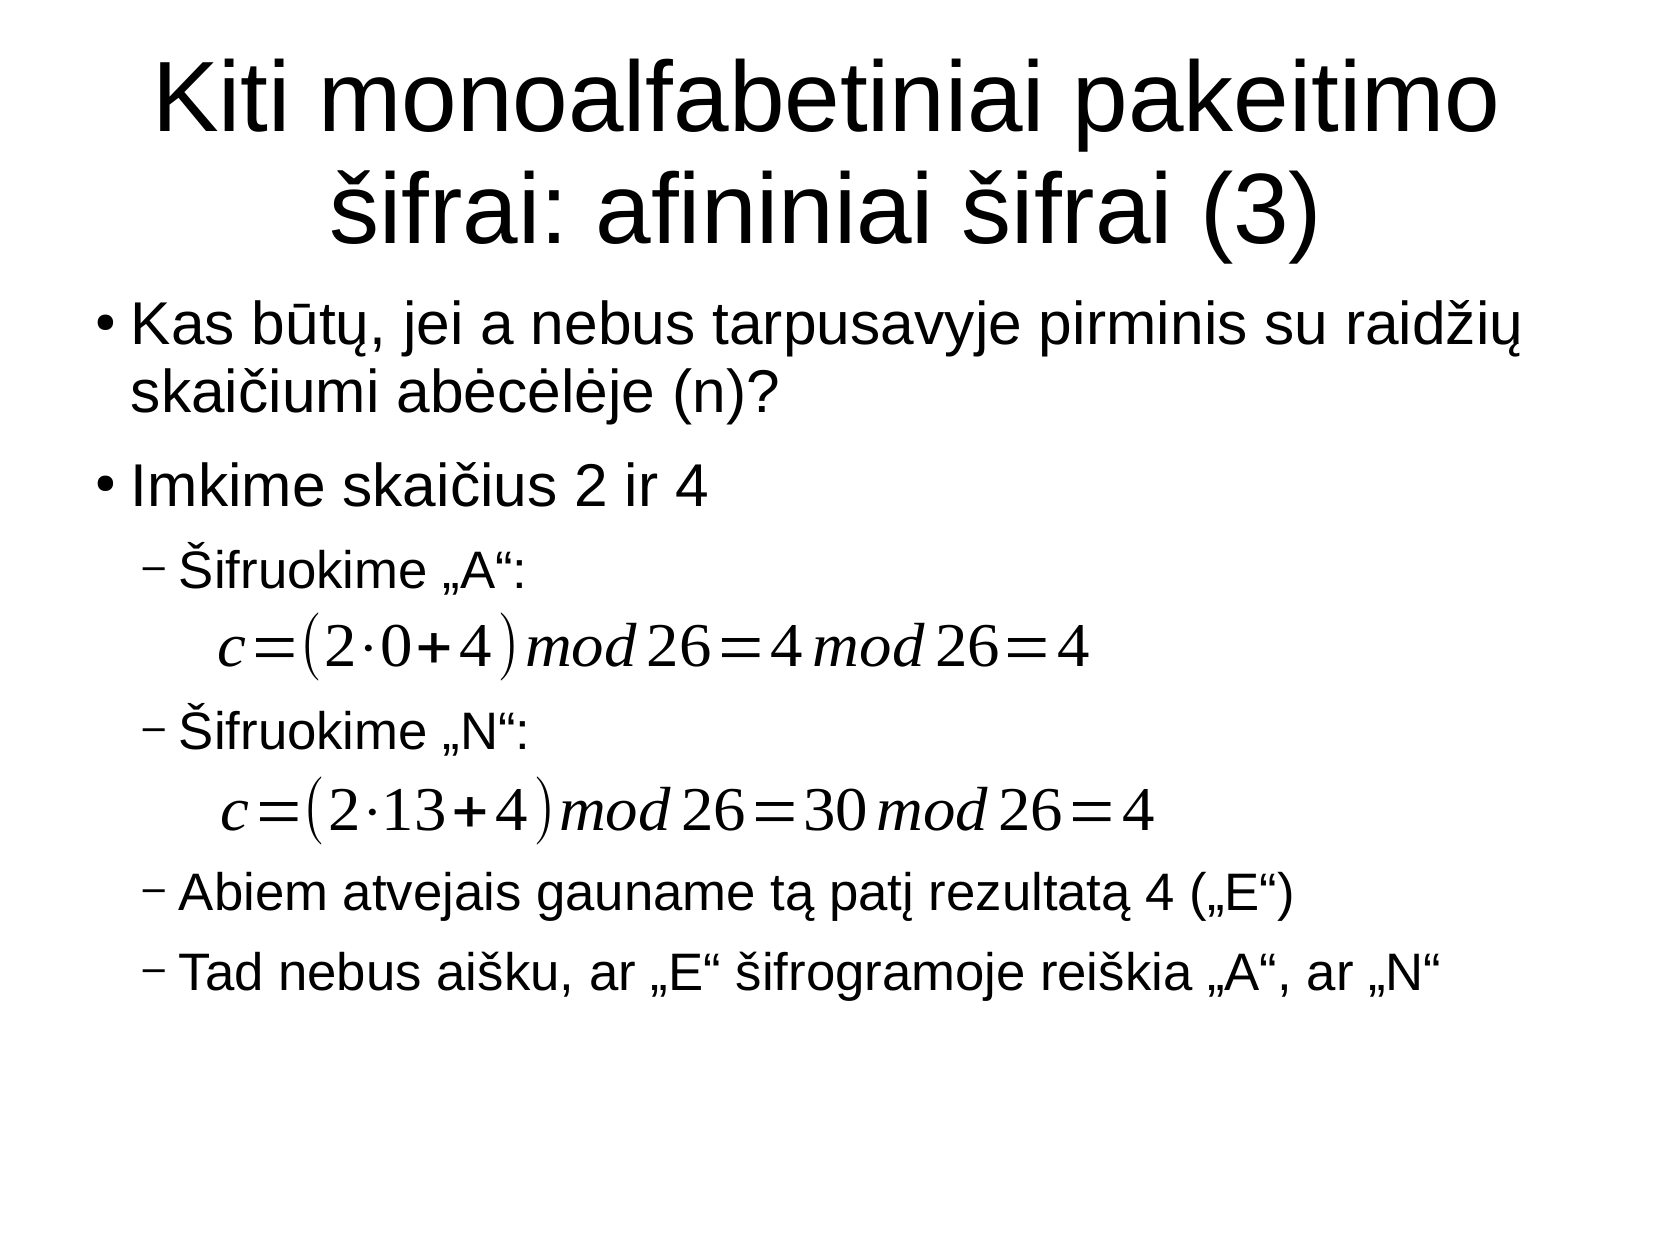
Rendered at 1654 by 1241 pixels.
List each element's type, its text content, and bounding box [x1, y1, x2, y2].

chart [209, 610, 1099, 686]
chart [212, 773, 1163, 849]
title Kiti monoalfabetiniai pakeitimo šifrai: afininiai šifrai (3) [82, 41, 1571, 265]
list Kas būtų, jei a nebus tarpusavyje pirminis su raidžių skaičiumi abėcėlėje (n)? Imkime skaičius 2 ir 4 Šifruokime „A“: Šifruokime „N“: Abiem atvejais gauname tą patį rezultatą 4 („E“) Tad nebus aišku, ar „E“ šifrogramoje reiškia „A“, ar „N“ [82, 290, 1571, 1010]
